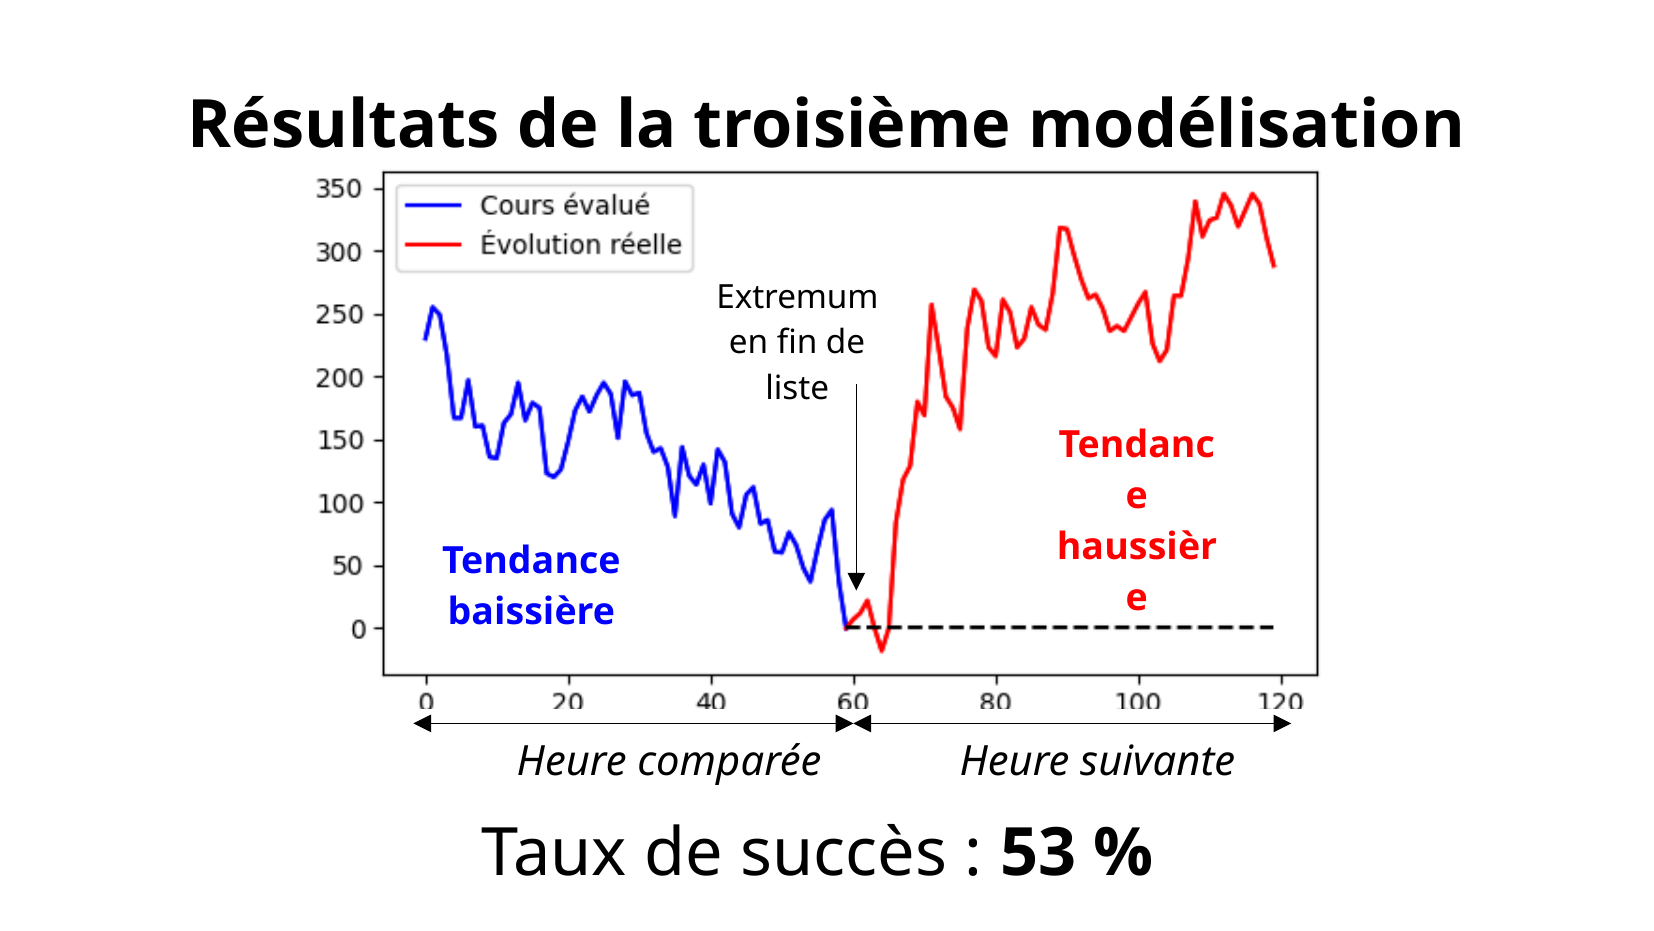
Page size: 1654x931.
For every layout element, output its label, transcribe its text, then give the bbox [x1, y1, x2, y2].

text_box Taux de succès : 53 % [466, 797, 1187, 914]
text_box Tendance baissière [413, 526, 650, 709]
text_box Heure suivante [944, 723, 1388, 891]
text_box Extremum en fin de liste [679, 265, 916, 407]
title Résultats de la troisième modélisation [82, 58, 1571, 185]
text_box Heure comparée [501, 724, 944, 891]
picture [307, 185, 1341, 709]
text_box Tendance haussière [1033, 409, 1241, 650]
